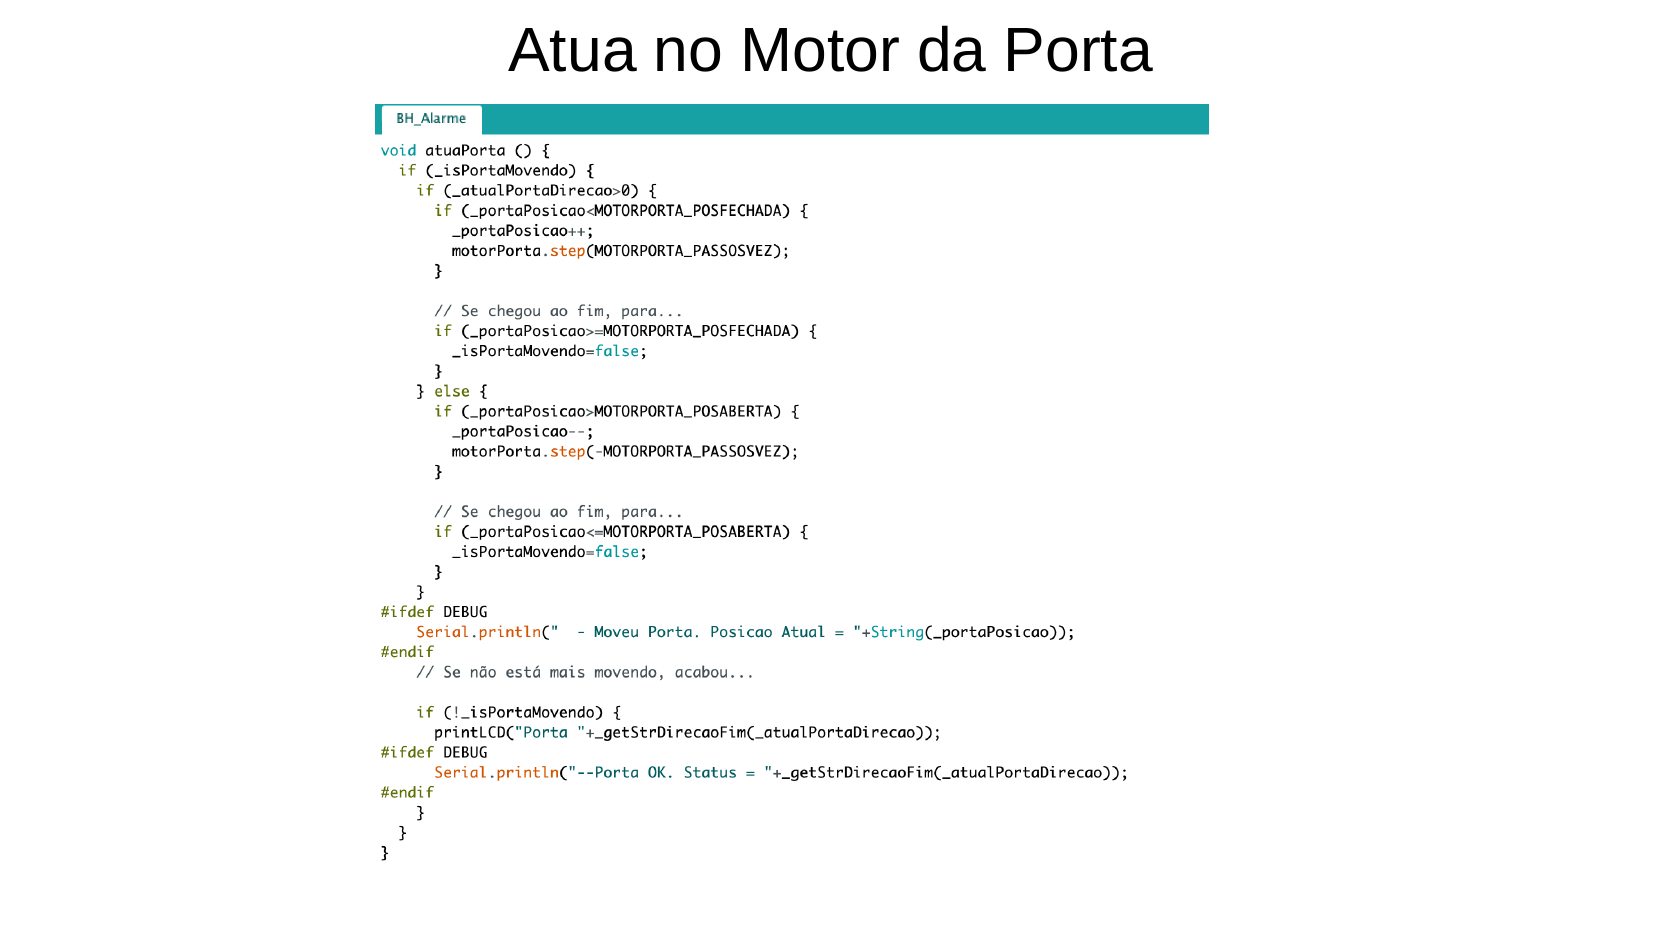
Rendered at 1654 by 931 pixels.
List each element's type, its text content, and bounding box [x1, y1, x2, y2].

picture [375, 104, 1209, 901]
title Atua no Motor da Porta [86, 0, 1576, 106]
